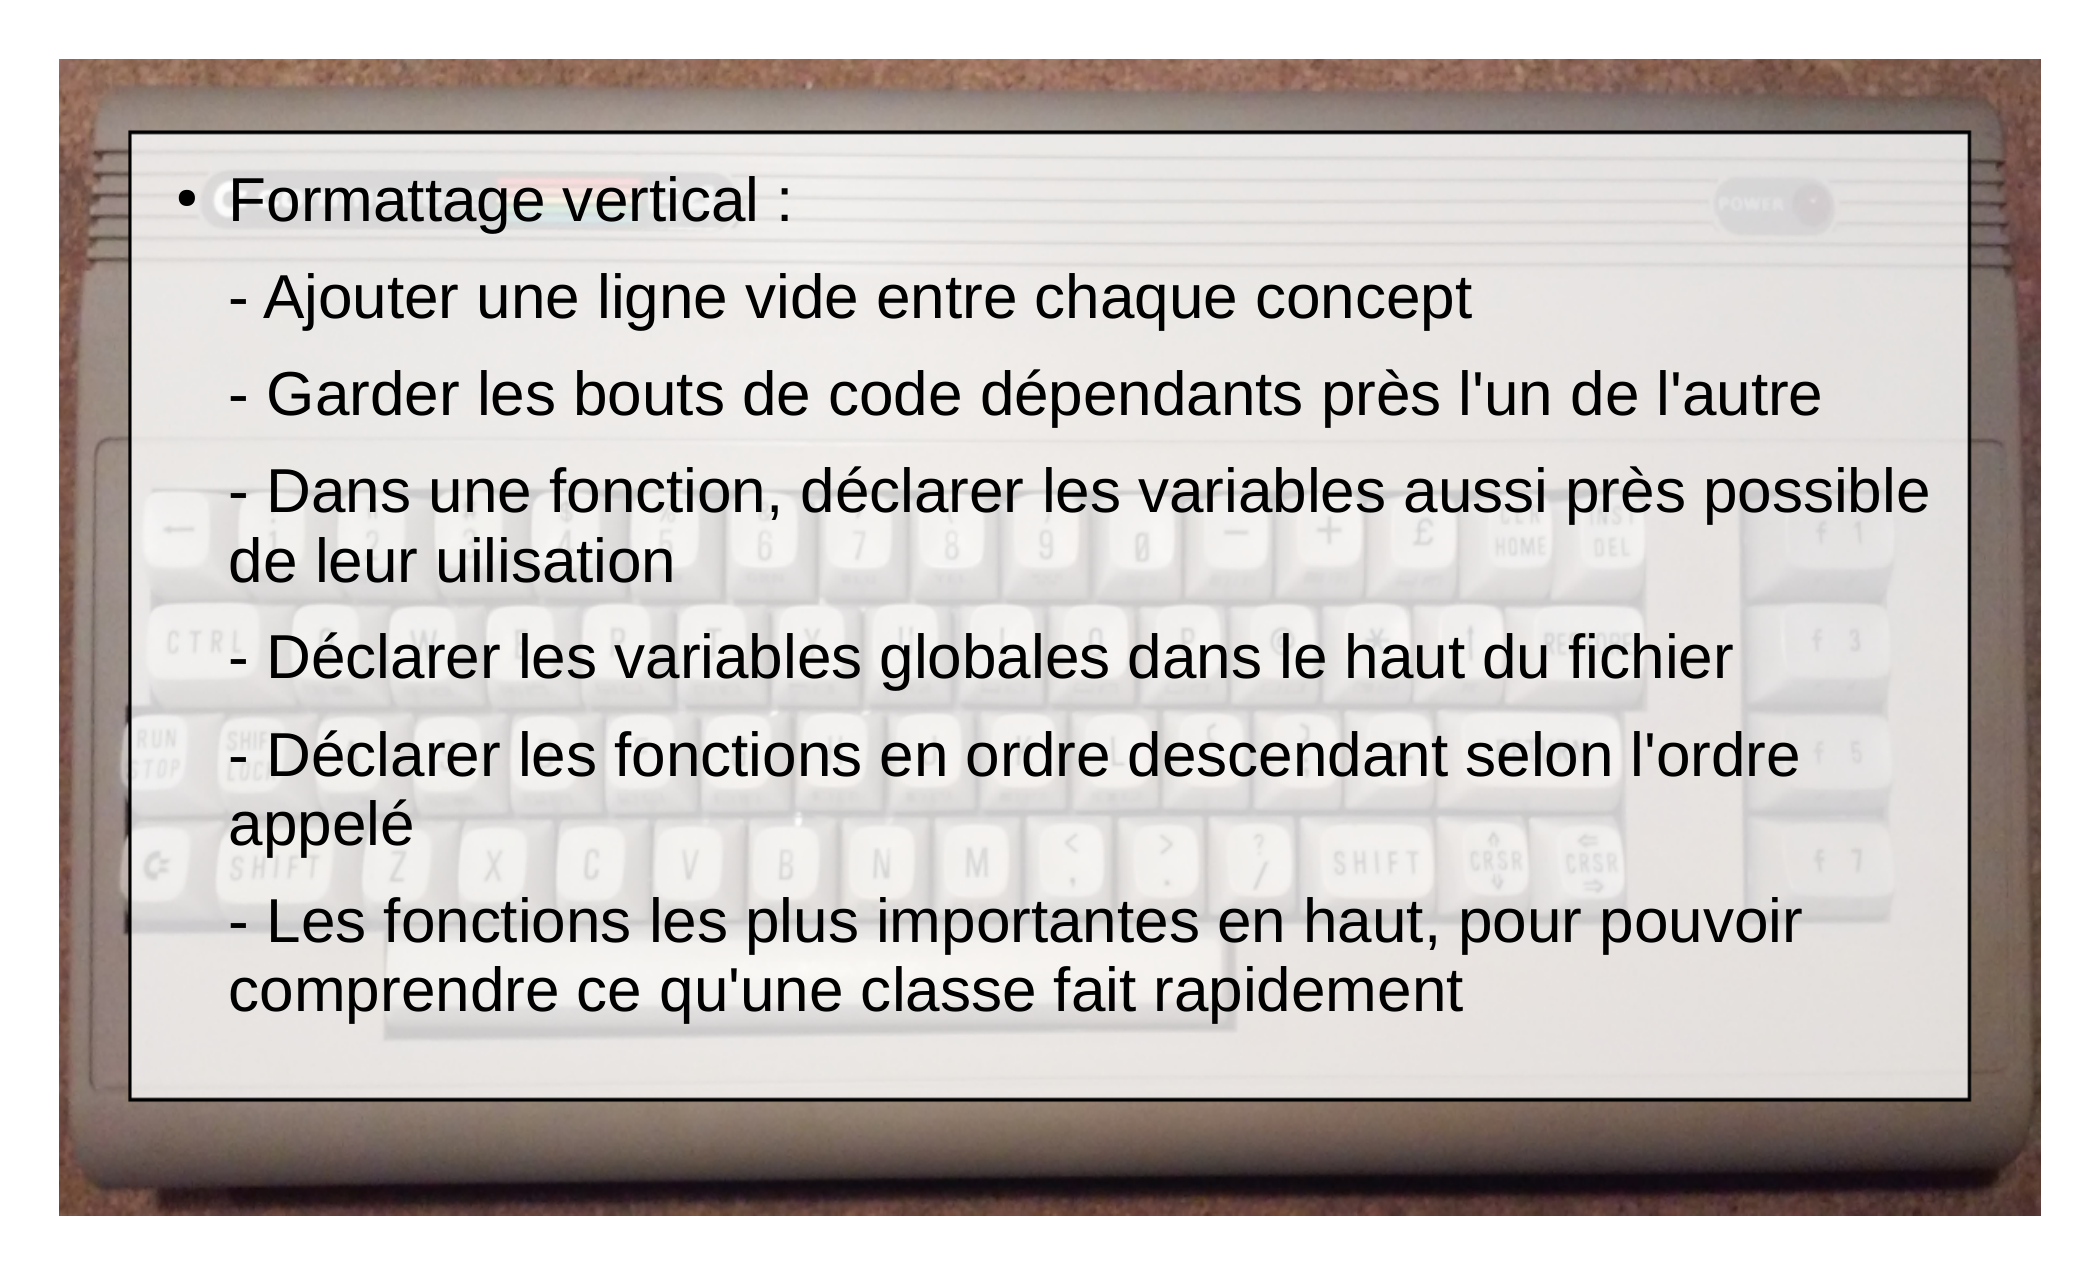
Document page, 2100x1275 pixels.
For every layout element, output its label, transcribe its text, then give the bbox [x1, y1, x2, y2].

list Formattage vertical : - Ajouter une ligne vide entre chaque concept - Garder les bouts de code dépendants près l'un de l'autre - Dans une fonction, déclarer les variables aussi près possible de leur uilisation - Déclarer les variables globales dans le haut du fichier - Déclarer les fonctions en ordre descendant selon l'ordre appelé - Les fonctions les plus importantes en haut, pour pouvoir comprendre ce qu'une classe fait rapidement [158, 165, 1942, 1094]
picture [59, 59, 2041, 1216]
